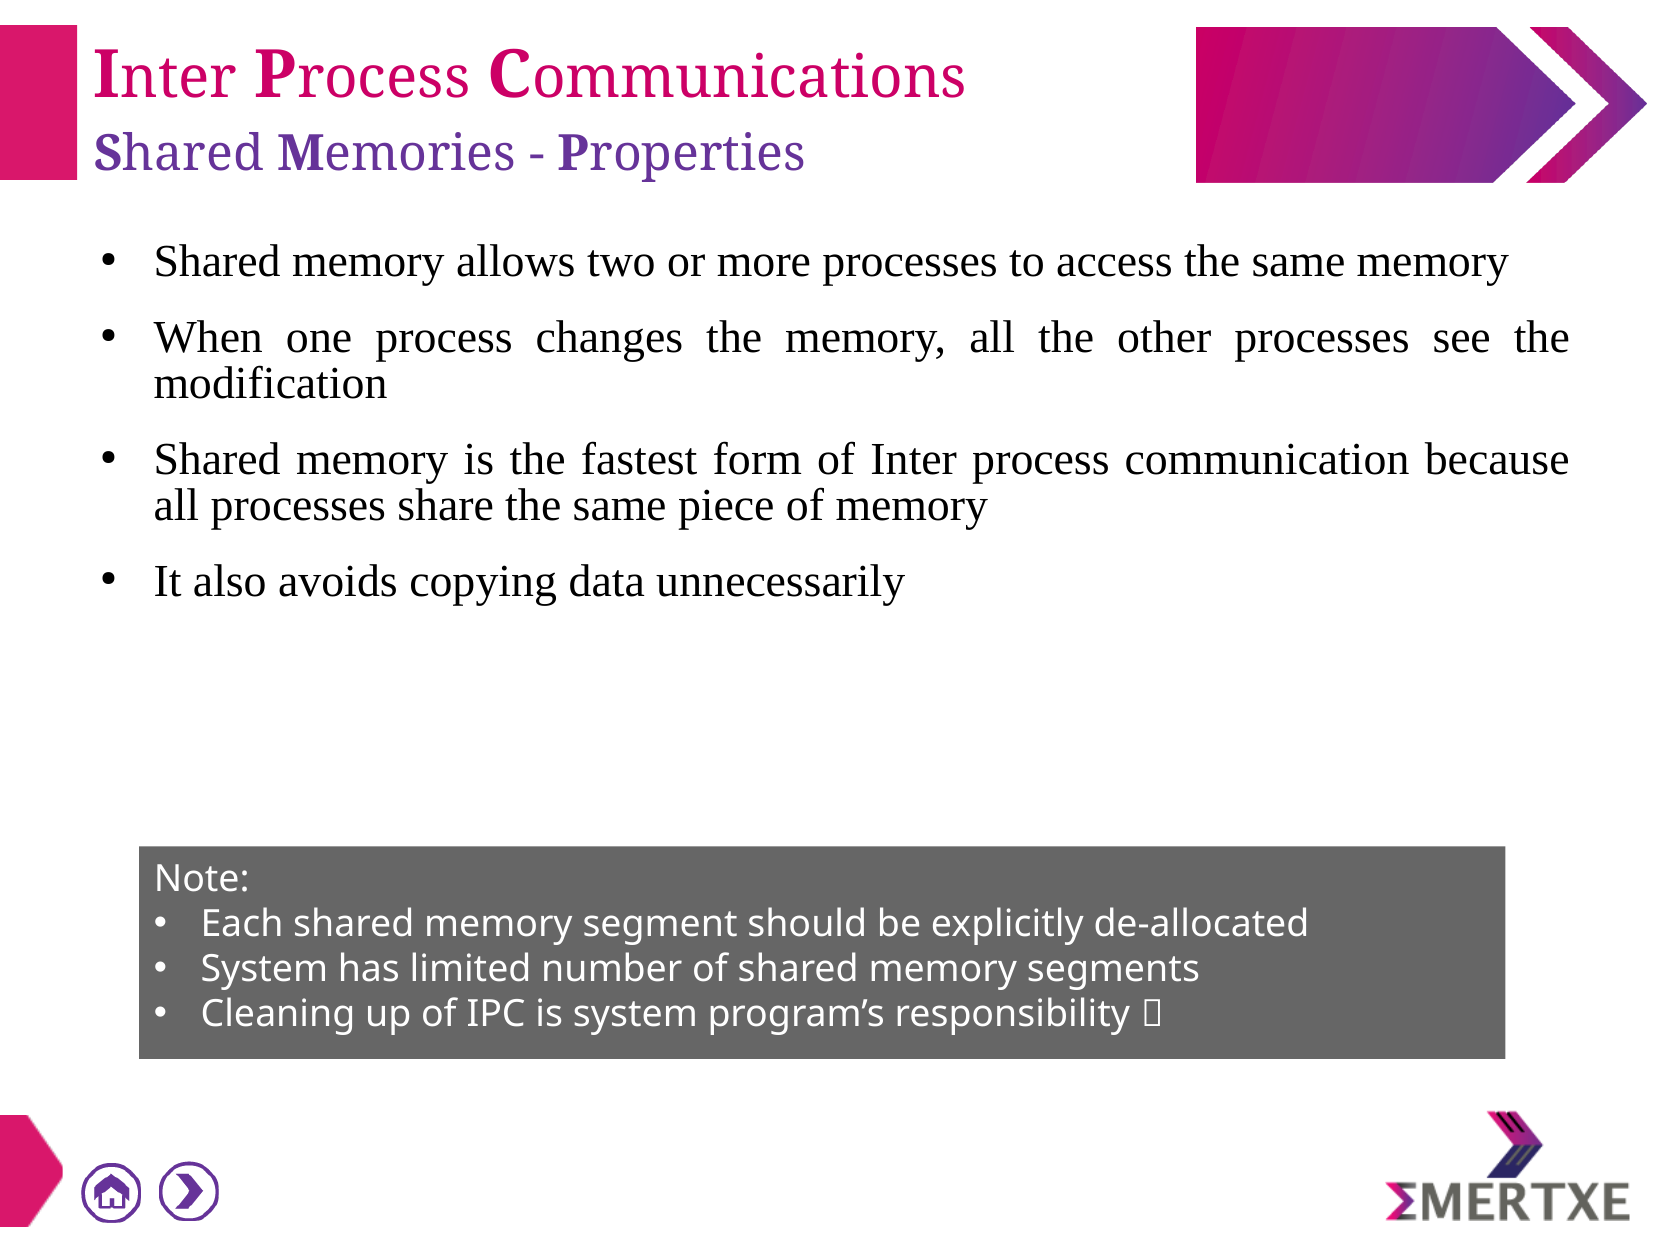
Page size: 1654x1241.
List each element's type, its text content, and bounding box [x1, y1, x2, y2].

picture [1385, 1107, 1631, 1221]
picture [159, 1161, 219, 1221]
picture [1571, 27, 1647, 183]
list Shared memory allows two or more processes to access the same memory When one process changes the memory, all the other processes see the modification Shared memory is the fastest form of Inter process communication because all processes share the same piece of memory It also avoids copying data unnecessarily [82, 240, 1571, 713]
picture [81, 1163, 141, 1223]
title Inter Process Communications Shared Memories - Properties [93, 2, 1571, 210]
text_box Note: Each shared memory segment should be explicitly de-allocated System has limited number of shared memory segments Cleaning up of IPC is system program’s responsibility  [139, 846, 1506, 1059]
